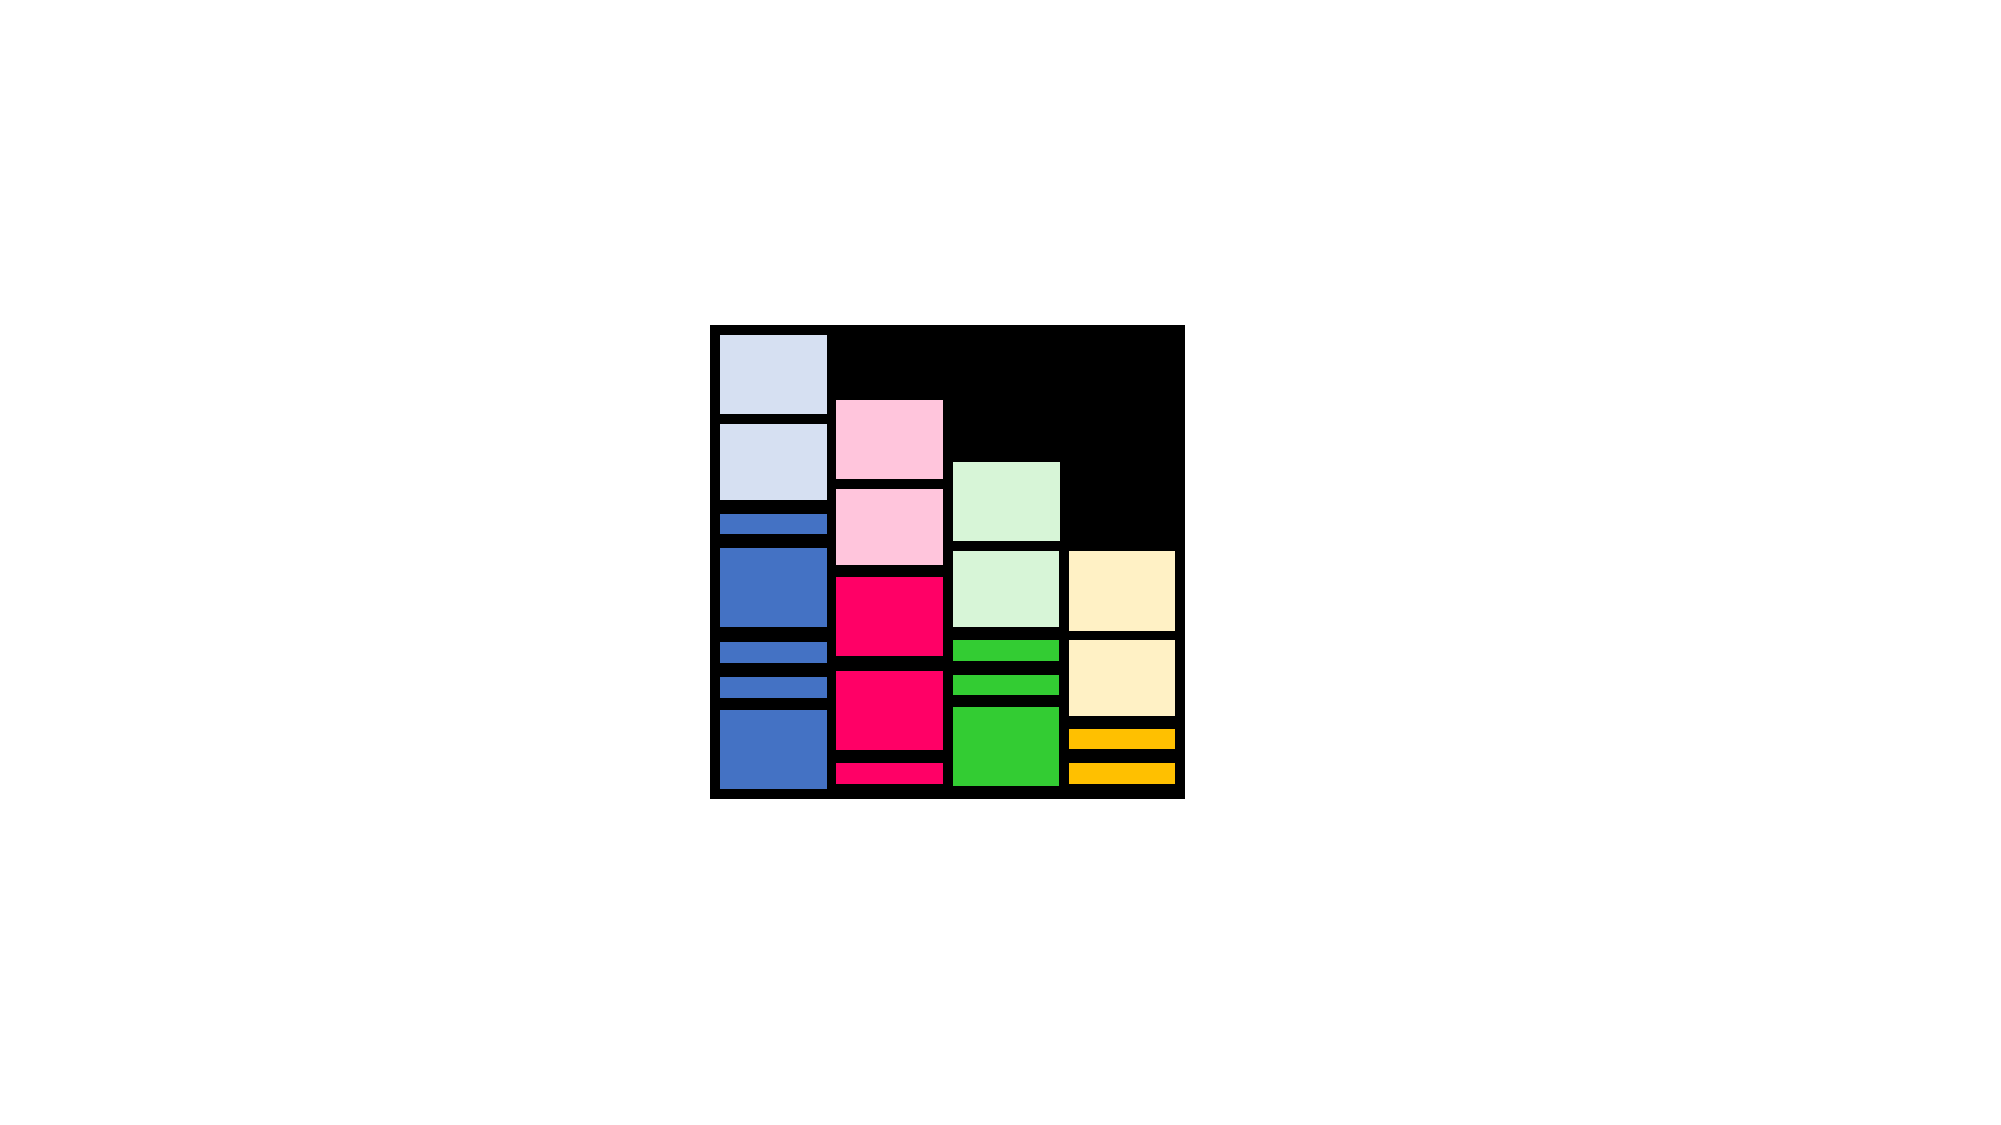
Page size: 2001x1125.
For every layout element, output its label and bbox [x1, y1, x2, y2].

text_box [711, 326, 1184, 798]
